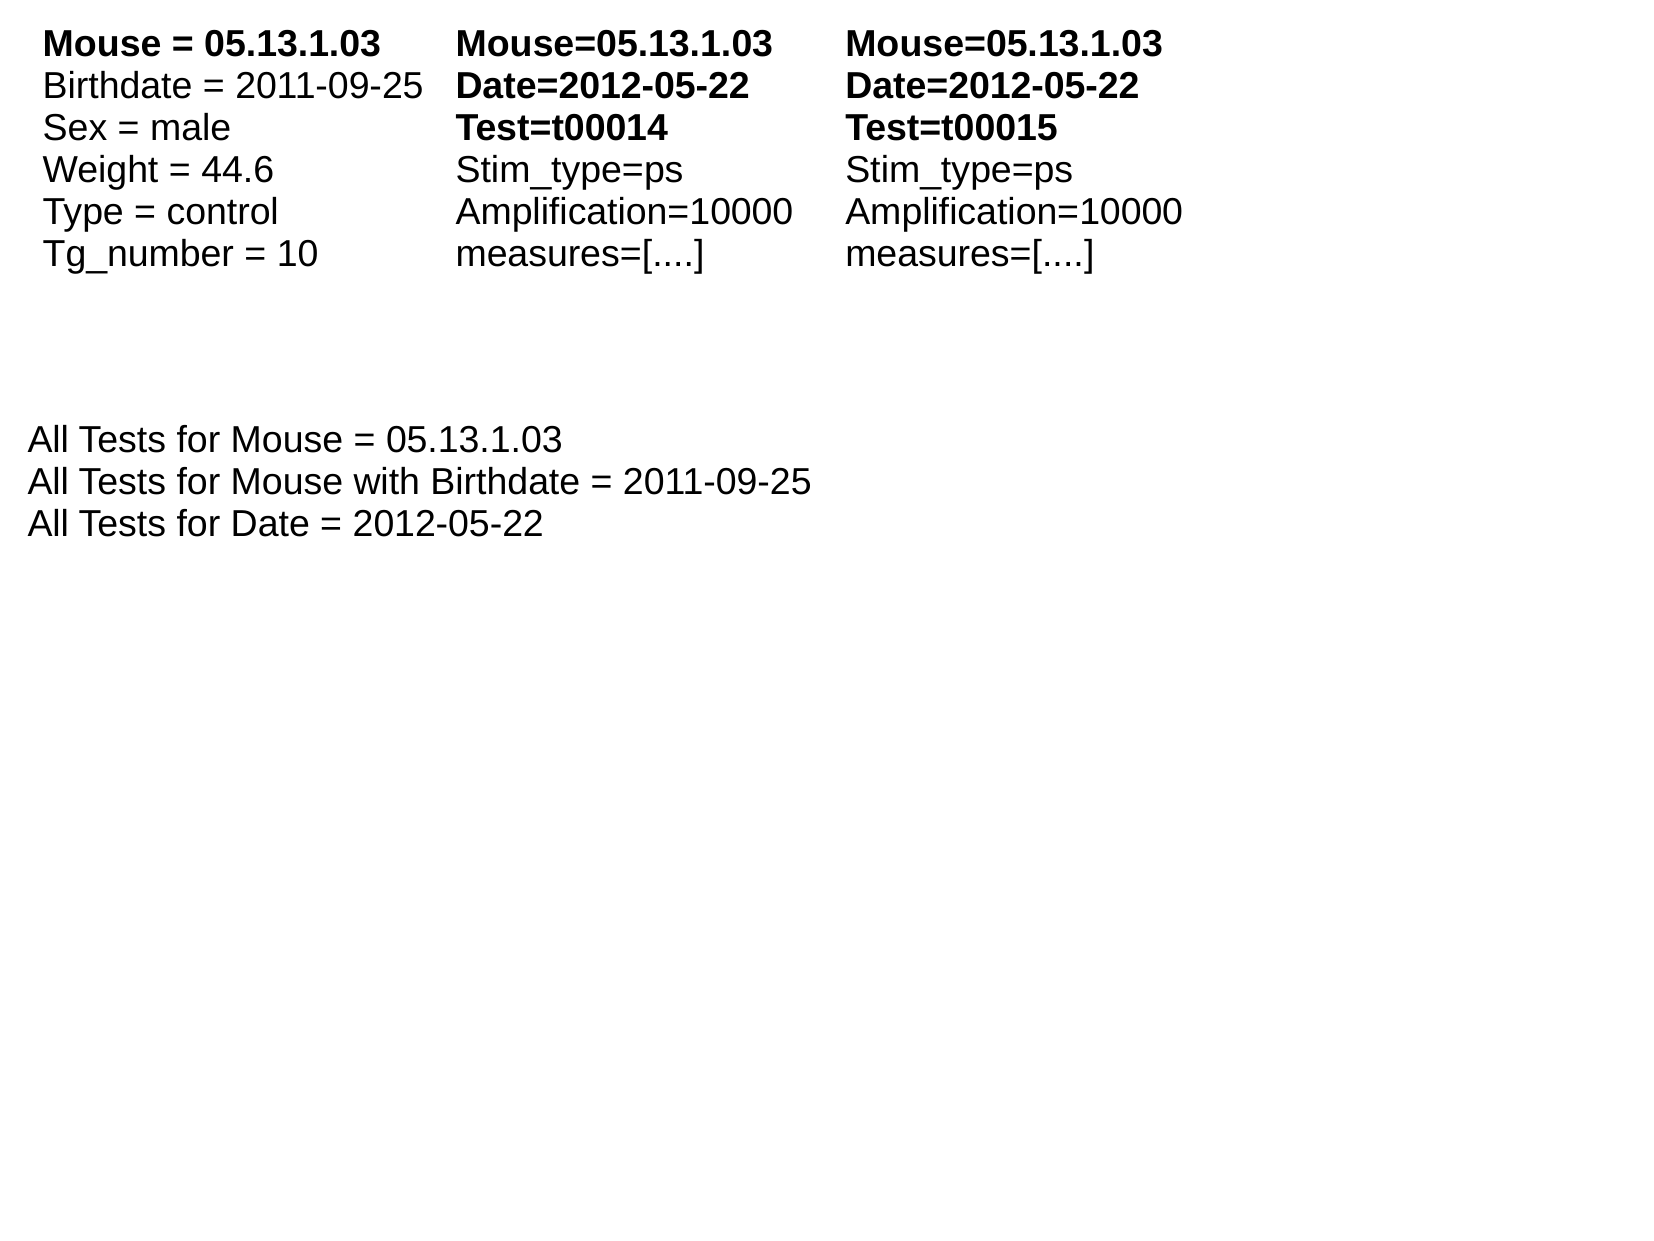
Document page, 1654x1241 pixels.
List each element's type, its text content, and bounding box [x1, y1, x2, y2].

text_box All Tests for Mouse = 05.13.1.03 All Tests for Mouse with Birthdate = 2011-09-25 All Tests for Date = 2012-05-22 [12, 410, 827, 762]
text_box Mouse = 05.13.1.03 Birthdate = 2011-09-25 Sex = male Weight = 44.6 Type = control Tg_number = 10 [27, 15, 439, 324]
text_box Mouse=05.13.1.03 Date=2012-05-22 Test=t00014 Stim_type=ps Amplification=10000 measures=[....] [440, 15, 809, 282]
text_box Mouse=05.13.1.03 Date=2012-05-22 Test=t00015 Stim_type=ps Amplification=10000 measures=[....] [830, 15, 1198, 282]
